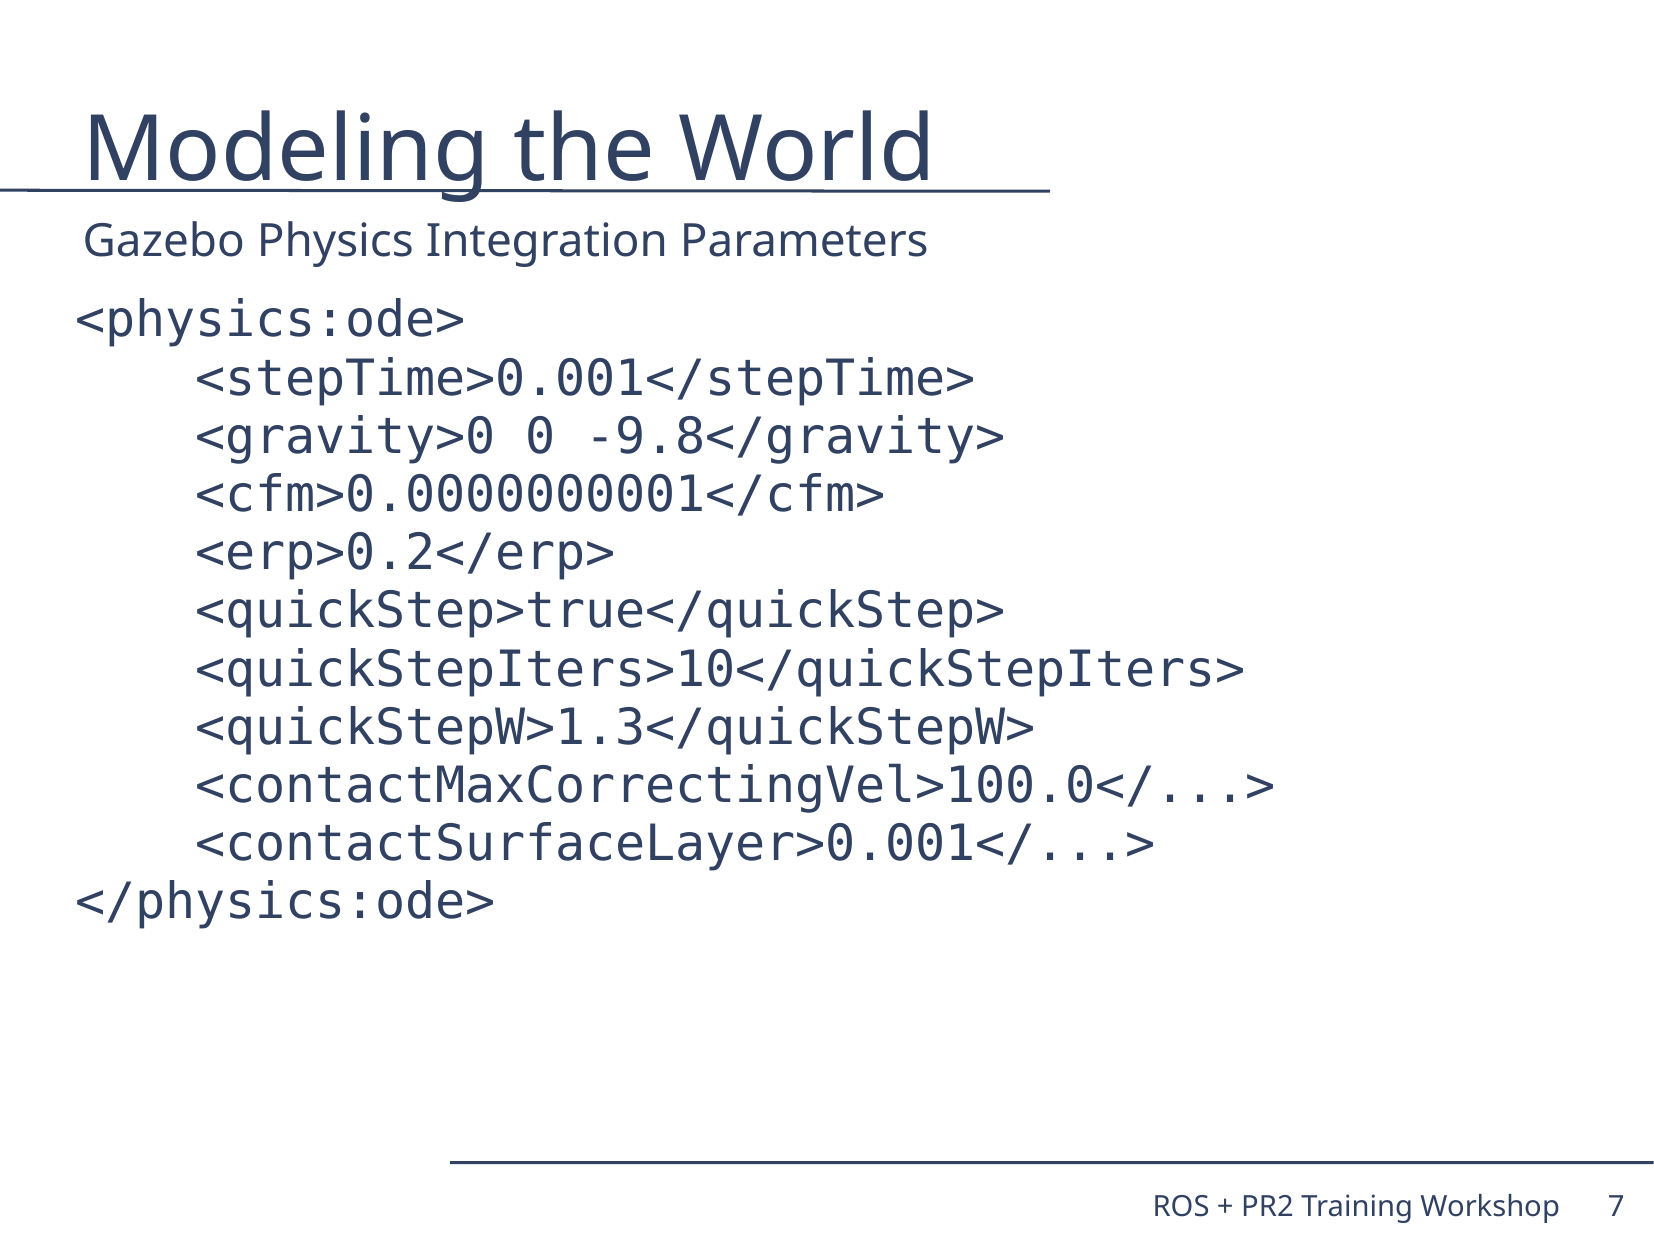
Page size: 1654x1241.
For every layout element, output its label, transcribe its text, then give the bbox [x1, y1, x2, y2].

title Modeling the World Gazebo Physics Integration Parameters [82, 73, 1571, 281]
list <physics:ode> <stepTime>0.001</stepTime> <gravity>0 0 -9.8</gravity> <cfm>0.0000000001</cfm> <erp>0.2</erp> <quickStep>true</quickStep> <quickStepIters>10</quickStepIters> <quickStepW>1.3</quickStepW> <contactMaxCorrectingVel>100.0</...> <contactSurfaceLayer>0.001</...> </physics:ode> [75, 290, 1576, 1126]
